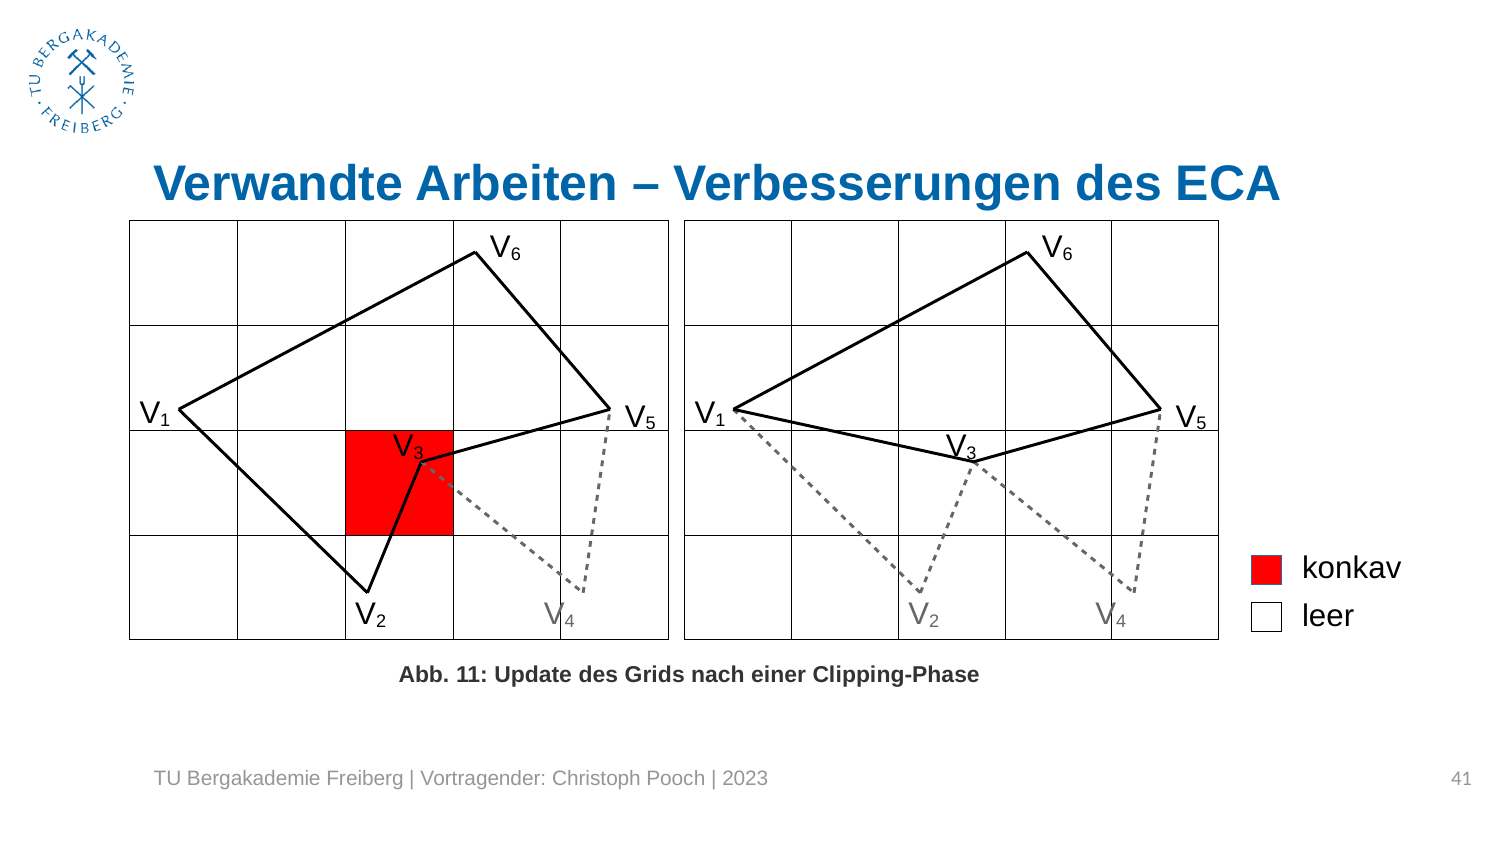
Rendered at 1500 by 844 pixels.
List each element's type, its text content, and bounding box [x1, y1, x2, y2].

text_box leer [1287, 590, 1495, 641]
footer TU Bergakademie Freiberg | Vortragender: Christoph Pooch | 2023 [153, 764, 1353, 824]
text_box V4 [529, 588, 611, 639]
text_box [761, 255, 1156, 450]
text_box [206, 255, 606, 588]
text_box V5 [1160, 391, 1241, 442]
list Verwandte Arbeiten – Verbesserungen des ECA [153, 150, 1477, 221]
text_box V6 [1027, 221, 1108, 272]
text_box [1047, 220, 1219, 404]
text_box V3 [378, 421, 460, 471]
picture [29, 29, 134, 133]
text_box V1 [124, 387, 206, 438]
text_box V5 [610, 391, 691, 442]
text_box V6 [475, 221, 557, 272]
text_box V3 [931, 453, 1012, 471]
text_box [129, 412, 669, 640]
text_box [1251, 555, 1282, 585]
text_box Abb. 11: Update des Grids nach einer Clipping-Phase [383, 654, 1022, 739]
text_box [684, 412, 1219, 640]
text_box V3 [931, 421, 1012, 460]
slide_number 44 [1352, 764, 1473, 825]
text_box [684, 221, 1027, 392]
text_box [129, 220, 669, 405]
text_box V2 [893, 588, 974, 639]
text_box konkav [1287, 543, 1495, 590]
text_box [1251, 602, 1282, 632]
text_box V4 [1080, 588, 1161, 639]
text_box V1 [679, 387, 761, 438]
text_box V2 [340, 588, 422, 639]
